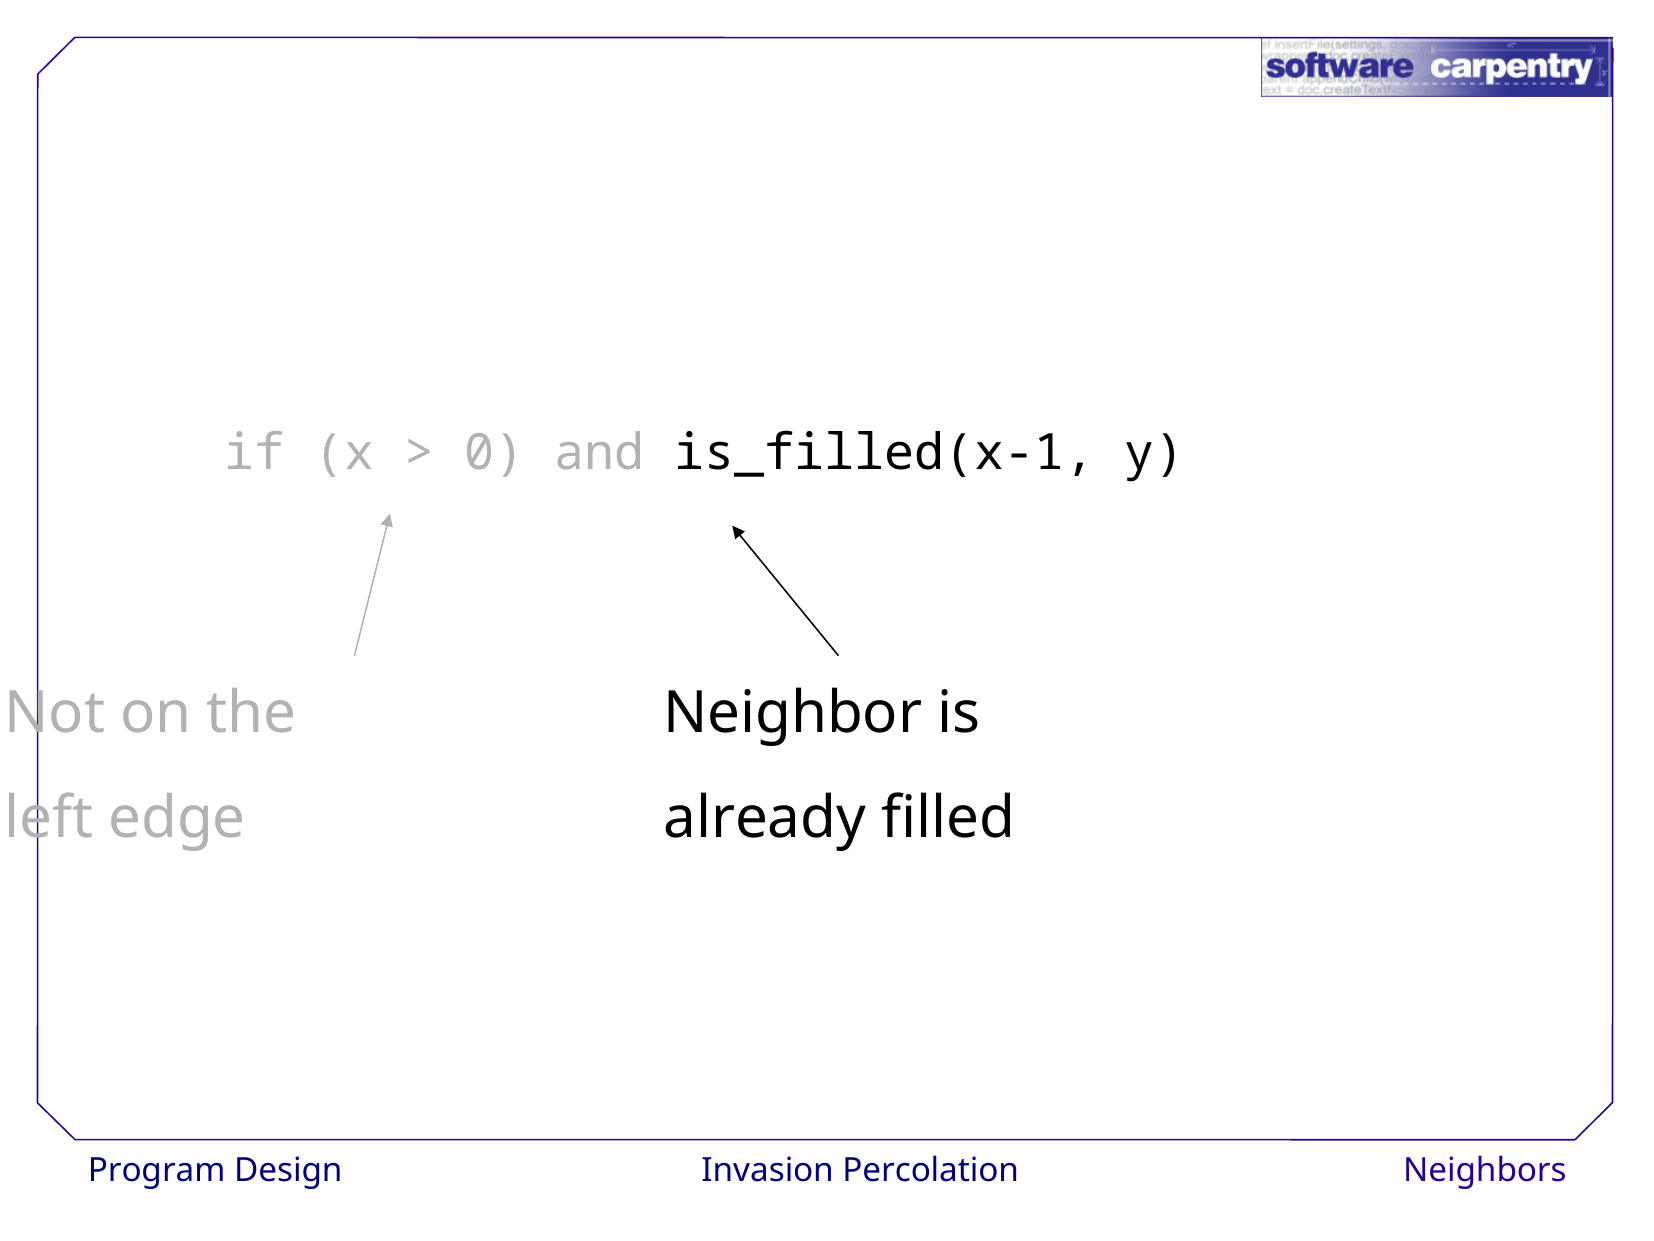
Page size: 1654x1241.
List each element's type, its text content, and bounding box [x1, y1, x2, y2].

picture [1261, 39, 1613, 97]
text_box Neighbor is already filled [648, 631, 1180, 858]
text_box Not on the left edge [0, 631, 462, 858]
text_box if (x > 0) and is_filled(x-1, y) [89, 112, 1508, 999]
